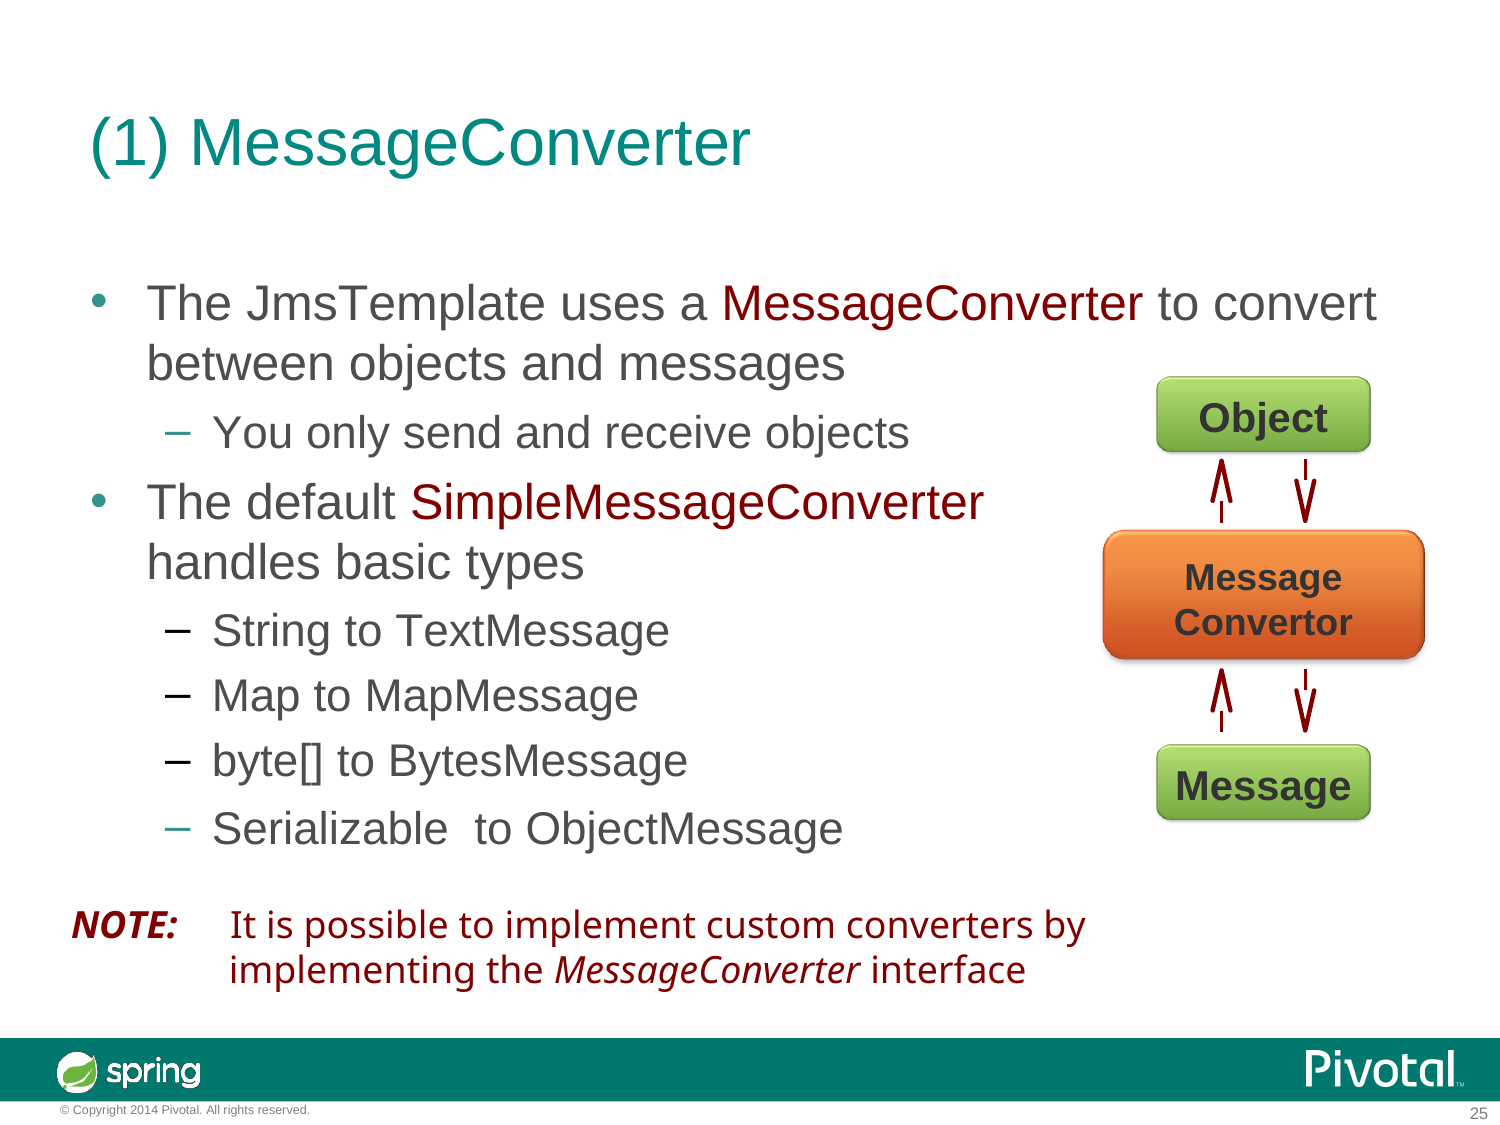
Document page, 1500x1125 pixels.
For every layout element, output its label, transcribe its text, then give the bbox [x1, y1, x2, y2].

title (1) MessageConverter [75, 44, 1426, 233]
list The JmsTemplate uses a MessageConverter to convert between objects and messages You only send and receive objects The default SimpleMessageConverter handles basic types String to TextMessage Map to MapMessage byte[] to BytesMessage Serializable to ObjectMessage [75, 262, 1426, 1005]
picture [1151, 741, 1376, 827]
picture [1151, 373, 1376, 459]
picture [1094, 523, 1433, 672]
picture [1306, 1050, 1464, 1087]
text_box NOTE: It is possible to implement custom converters by implementing the MessageConverter interface [51, 893, 1305, 999]
picture [32, 1041, 210, 1103]
